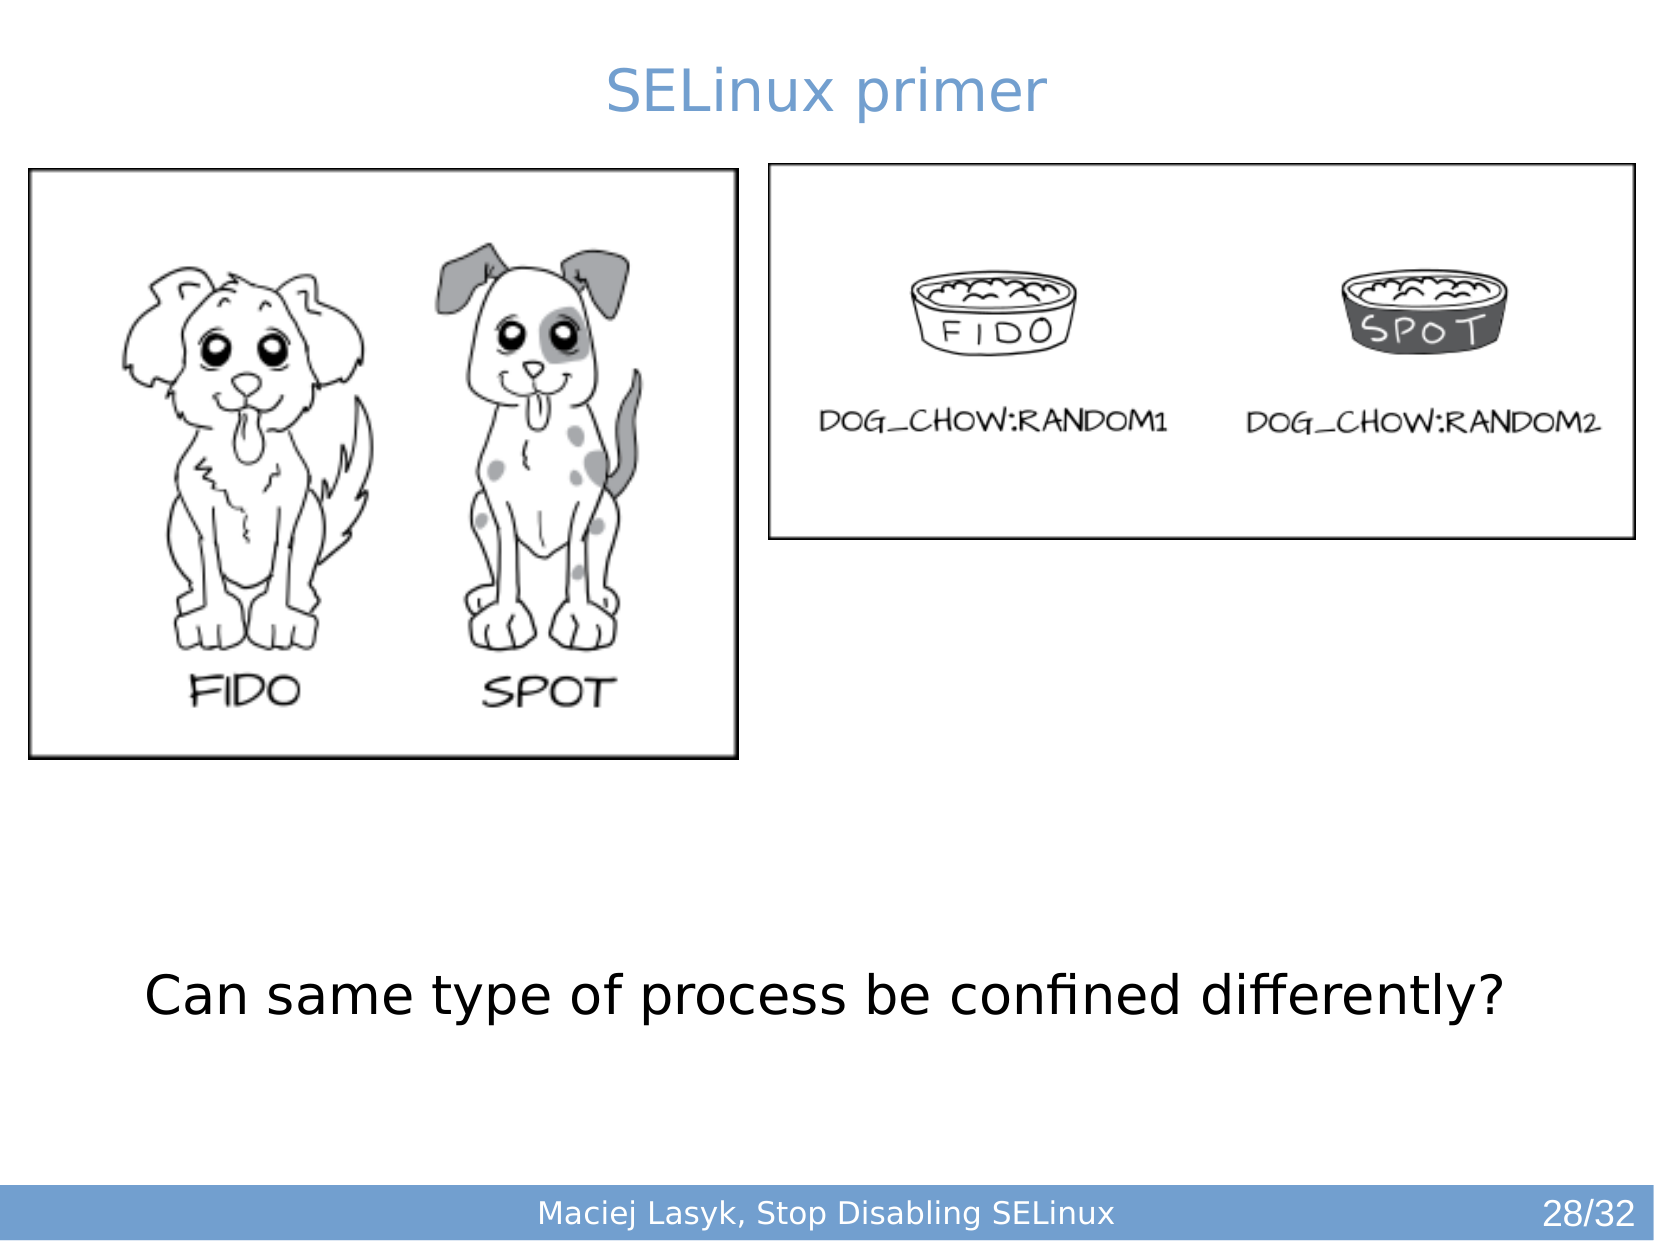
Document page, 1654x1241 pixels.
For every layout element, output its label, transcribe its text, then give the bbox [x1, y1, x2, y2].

picture [28, 168, 739, 760]
text_box Can same type of process be confined differently? [129, 957, 1525, 1036]
text_box [0, 1185, 1516, 1241]
text_box 28/32 [1516, 1185, 1651, 1241]
text_box Maciej Lasyk, Stop Disabling SELinux [522, 1188, 1132, 1240]
text_box SELinux primer [590, 50, 1064, 133]
picture [768, 163, 1636, 541]
